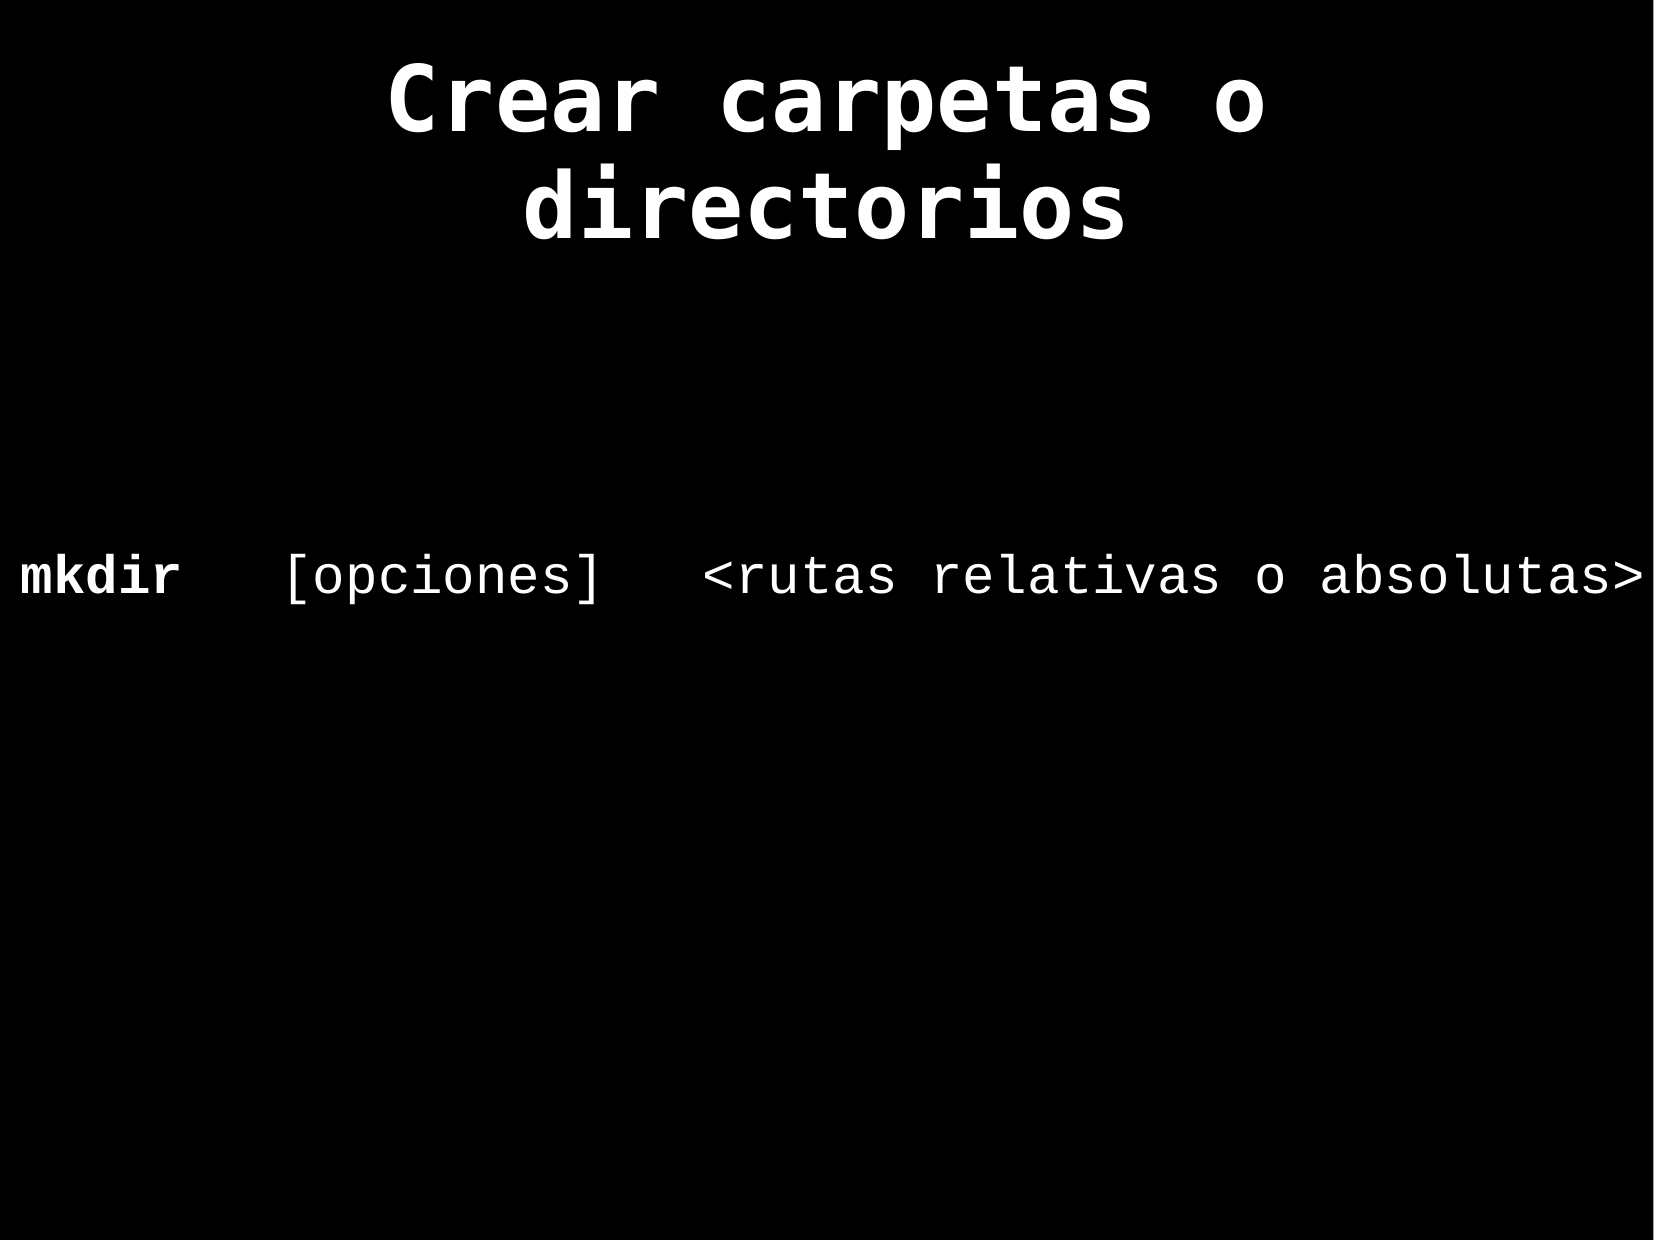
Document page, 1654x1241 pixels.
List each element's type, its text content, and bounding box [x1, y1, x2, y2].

title Crear carpetas o directorios [82, 45, 1571, 261]
text_box mkdir [opciones] <rutas relativas o absolutas> [5, 541, 1654, 670]
